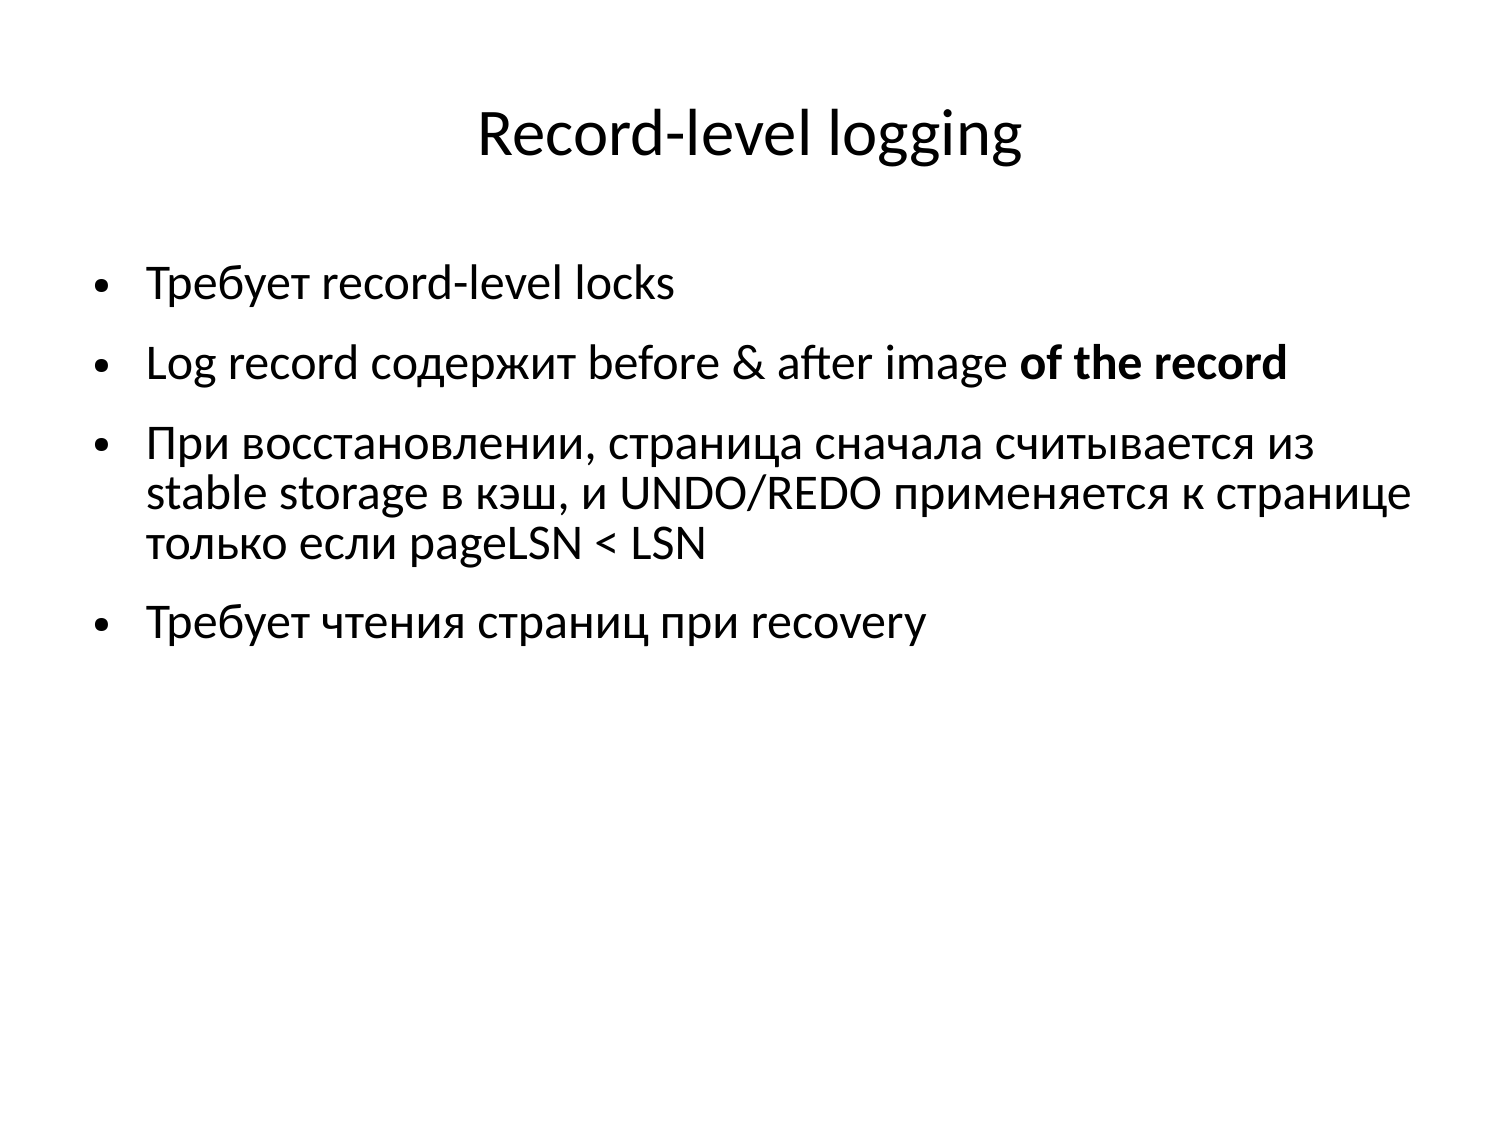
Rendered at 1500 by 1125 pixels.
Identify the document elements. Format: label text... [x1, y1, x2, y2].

title Record-level logging [75, 45, 1425, 233]
list Требует record-level locks Log record содержит before & after image of the record При восстановлении, страница сначала считывается из stable storage в кэш, и UNDO/REDO применяется к странице только если pageLSN < LSN Требует чтения страниц при recovery [75, 262, 1425, 1005]
